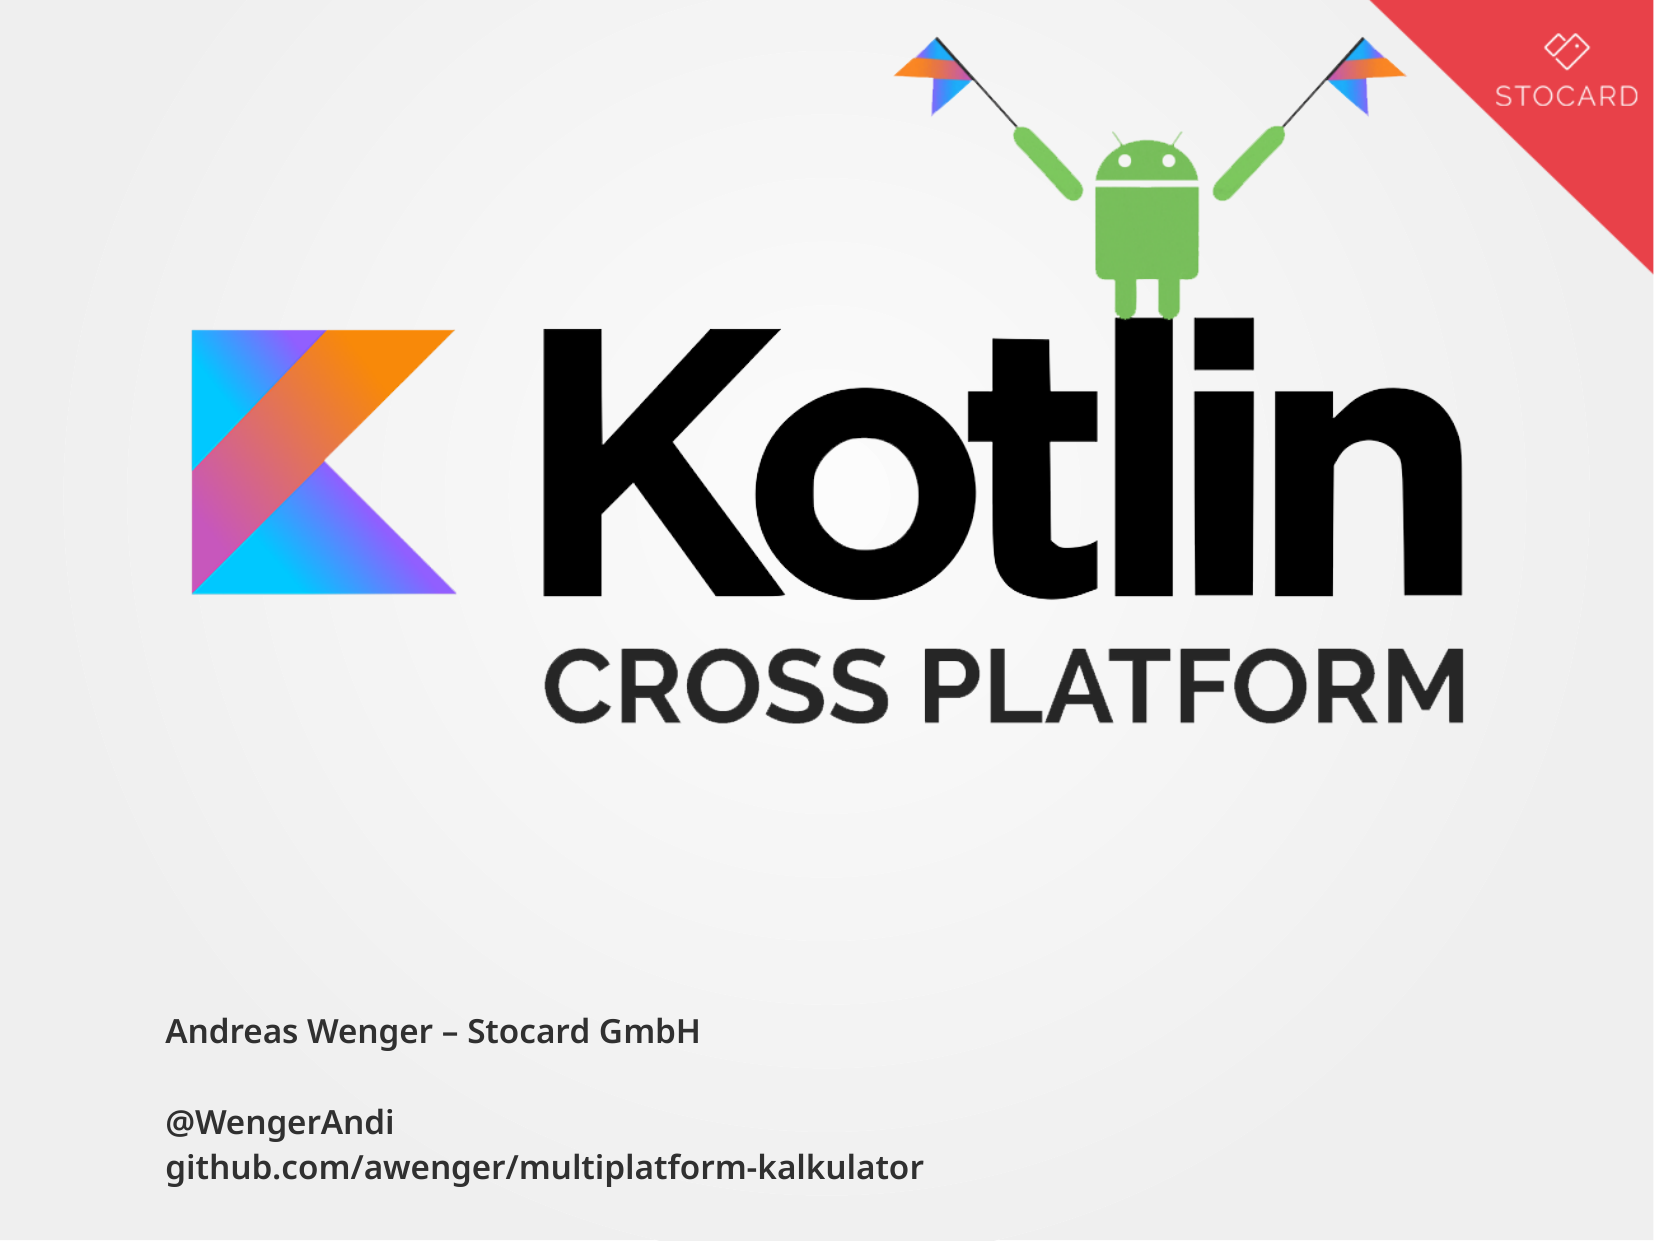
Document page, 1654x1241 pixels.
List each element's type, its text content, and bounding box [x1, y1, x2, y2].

subtitle Andreas Wenger – Stocard GmbH @WengerAndi github.com/awenger/multiplatform-kalkulator [165, 1008, 1573, 1163]
picture [0, 0, 1654, 827]
